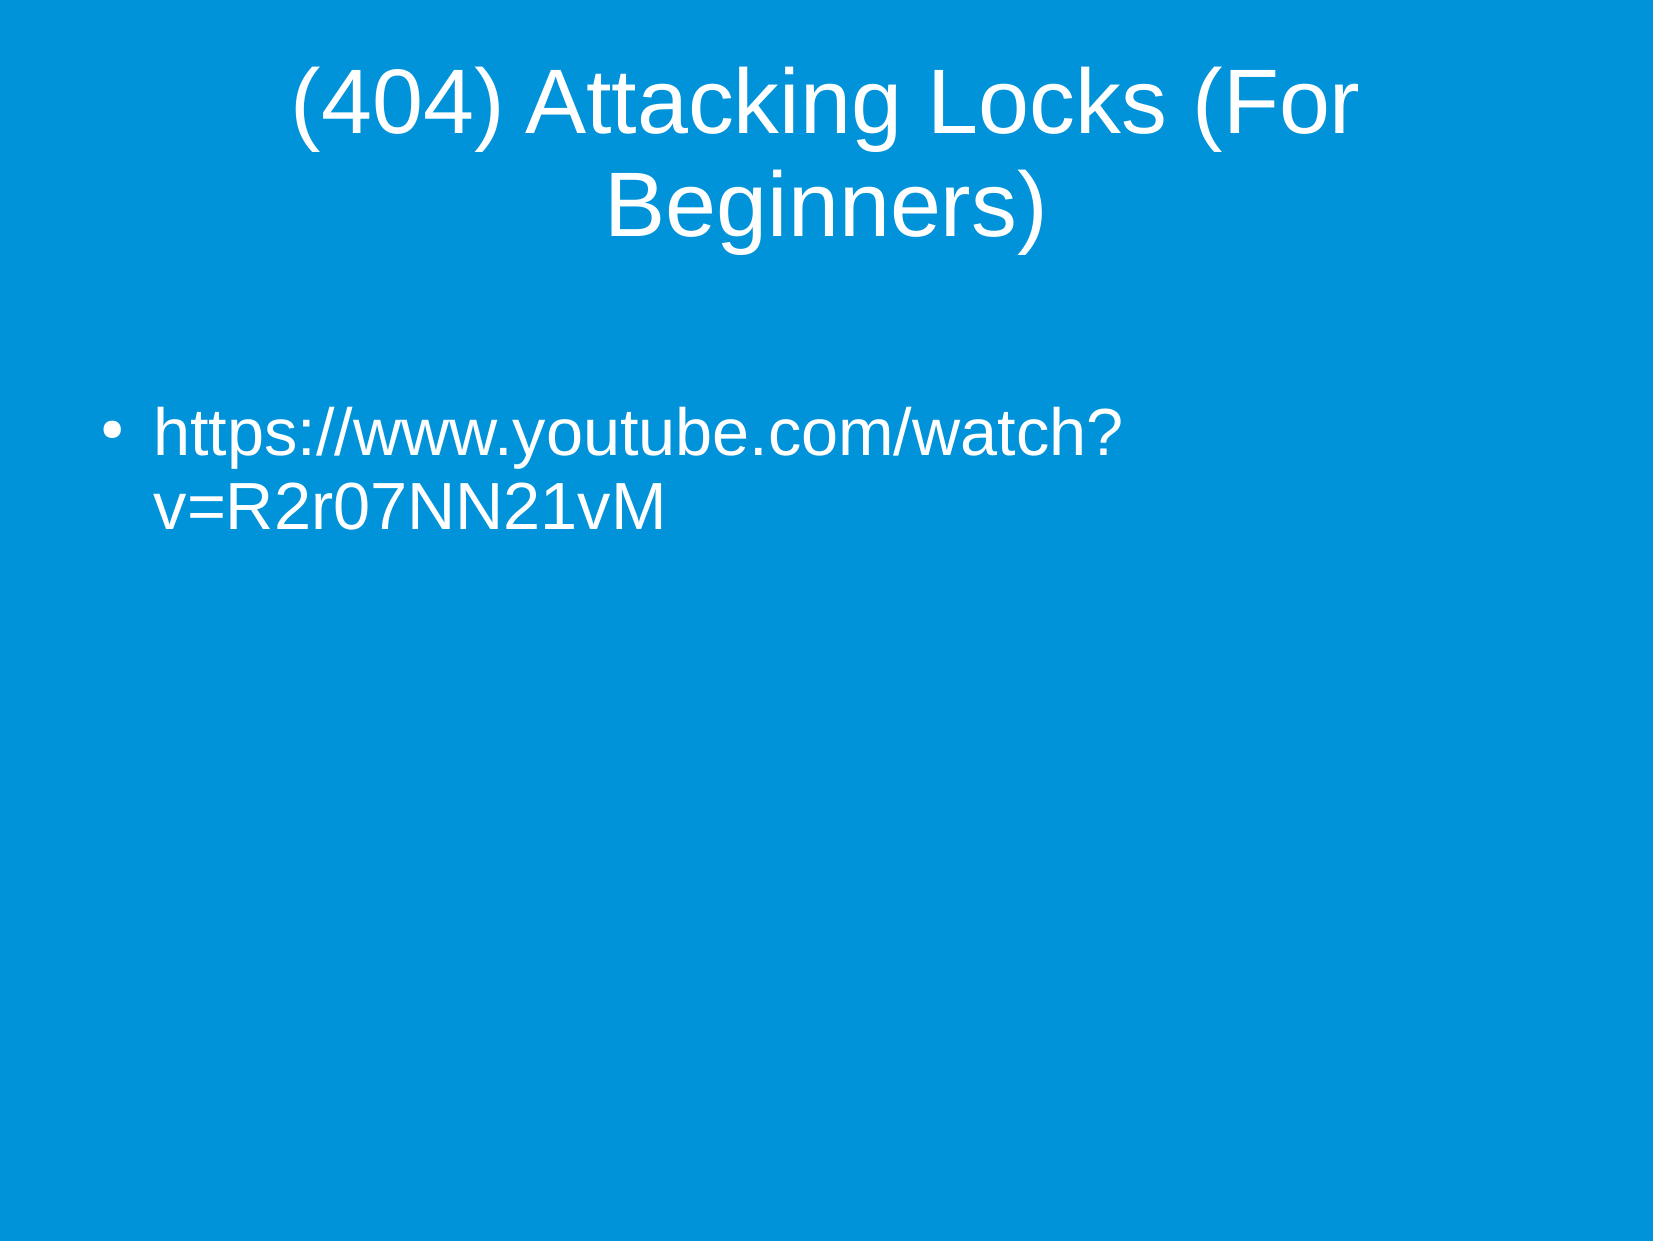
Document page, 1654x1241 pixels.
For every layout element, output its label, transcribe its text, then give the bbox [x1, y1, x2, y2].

list https://www.youtube.com/watch?v=R2r07NN21vM [82, 290, 1571, 1010]
title (404) Attacking Locks (For Beginners) [82, 49, 1571, 257]
